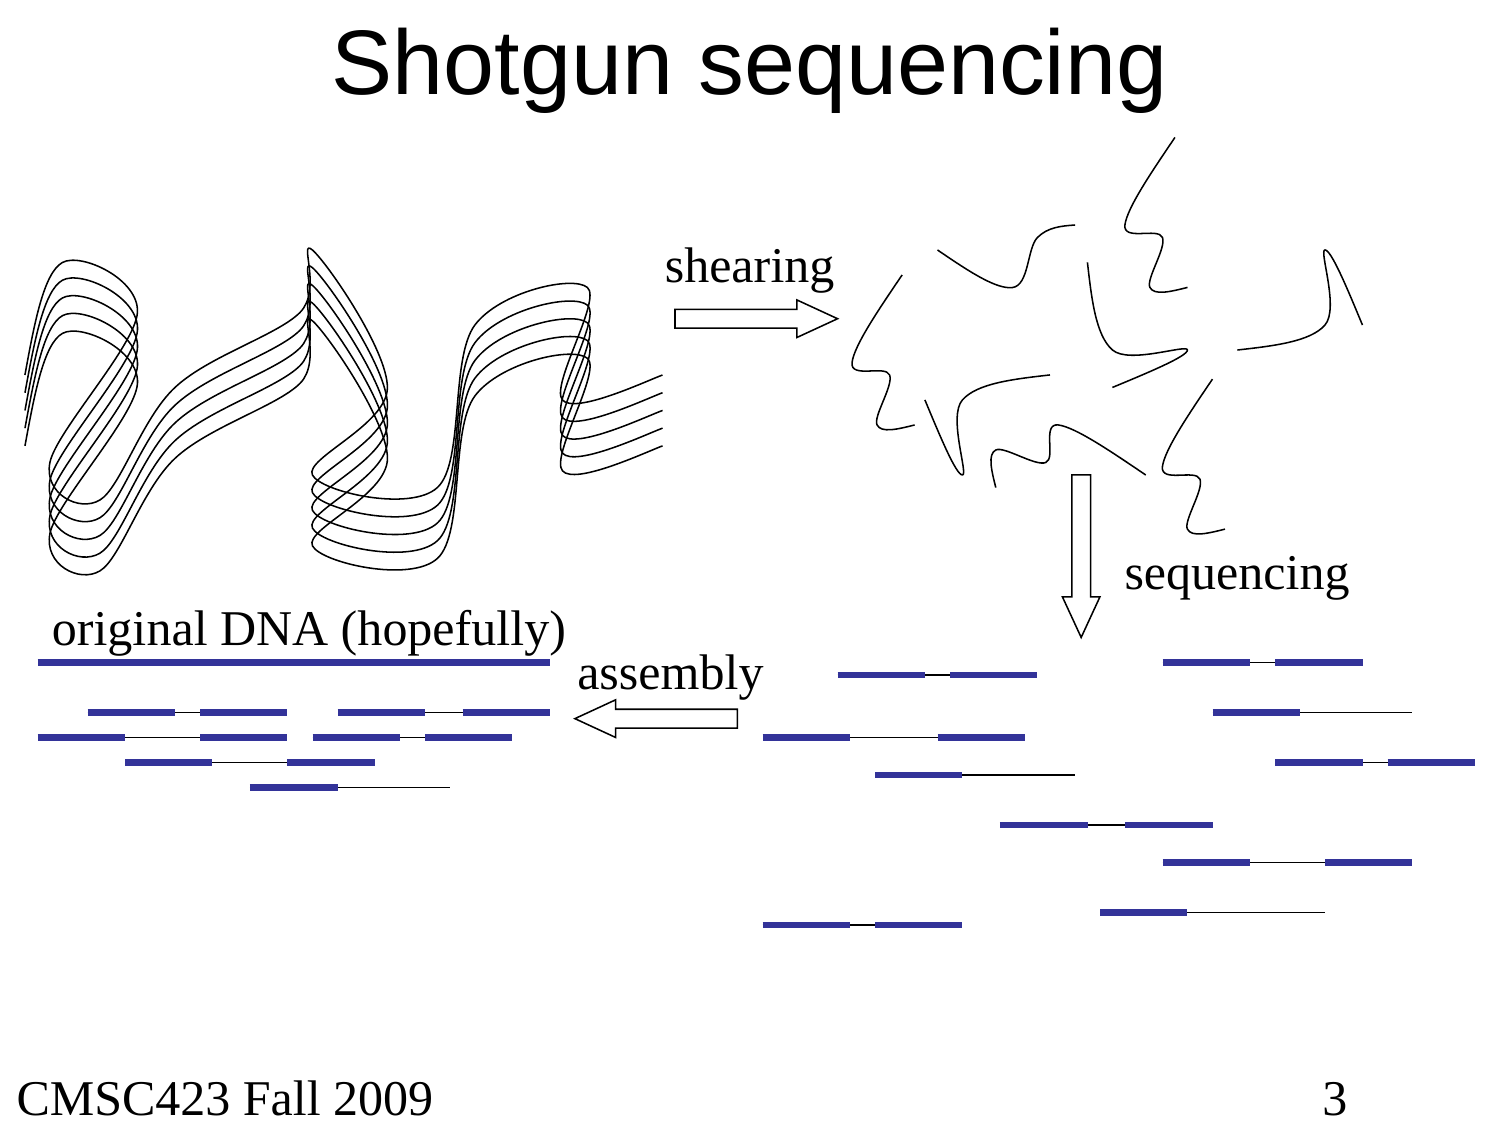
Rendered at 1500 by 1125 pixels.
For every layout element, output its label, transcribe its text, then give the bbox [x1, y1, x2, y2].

text_box sequencing [1109, 531, 1365, 608]
text_box shearing [650, 224, 850, 301]
title Shotgun sequencing [0, 3, 1500, 122]
text_box assembly [562, 631, 779, 708]
text_box original DNA (hopefully) [37, 587, 582, 663]
